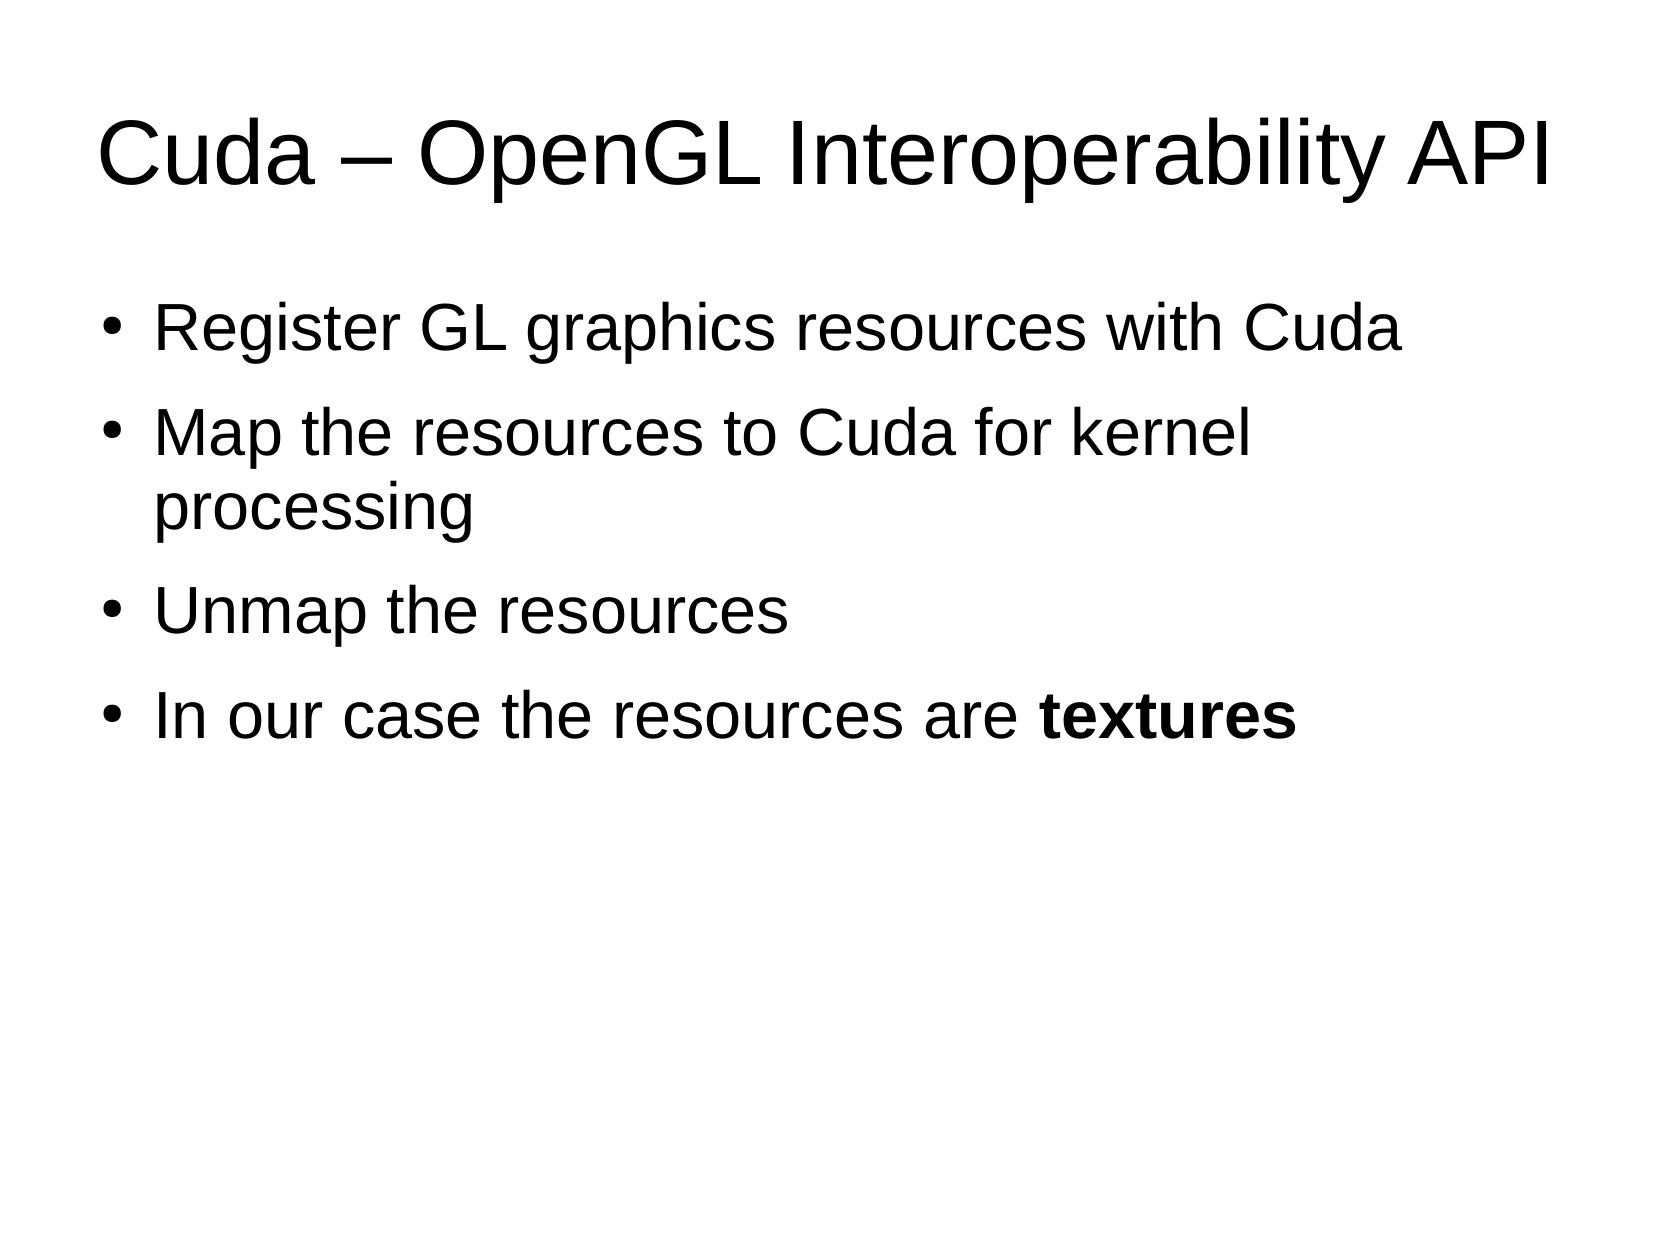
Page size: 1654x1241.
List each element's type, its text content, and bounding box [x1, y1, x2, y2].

title Cuda – OpenGL Interoperability API [82, 49, 1571, 257]
list Register GL graphics resources with Cuda Map the resources to Cuda for kernel processing Unmap the resources In our case the resources are textures [82, 290, 1538, 1010]
